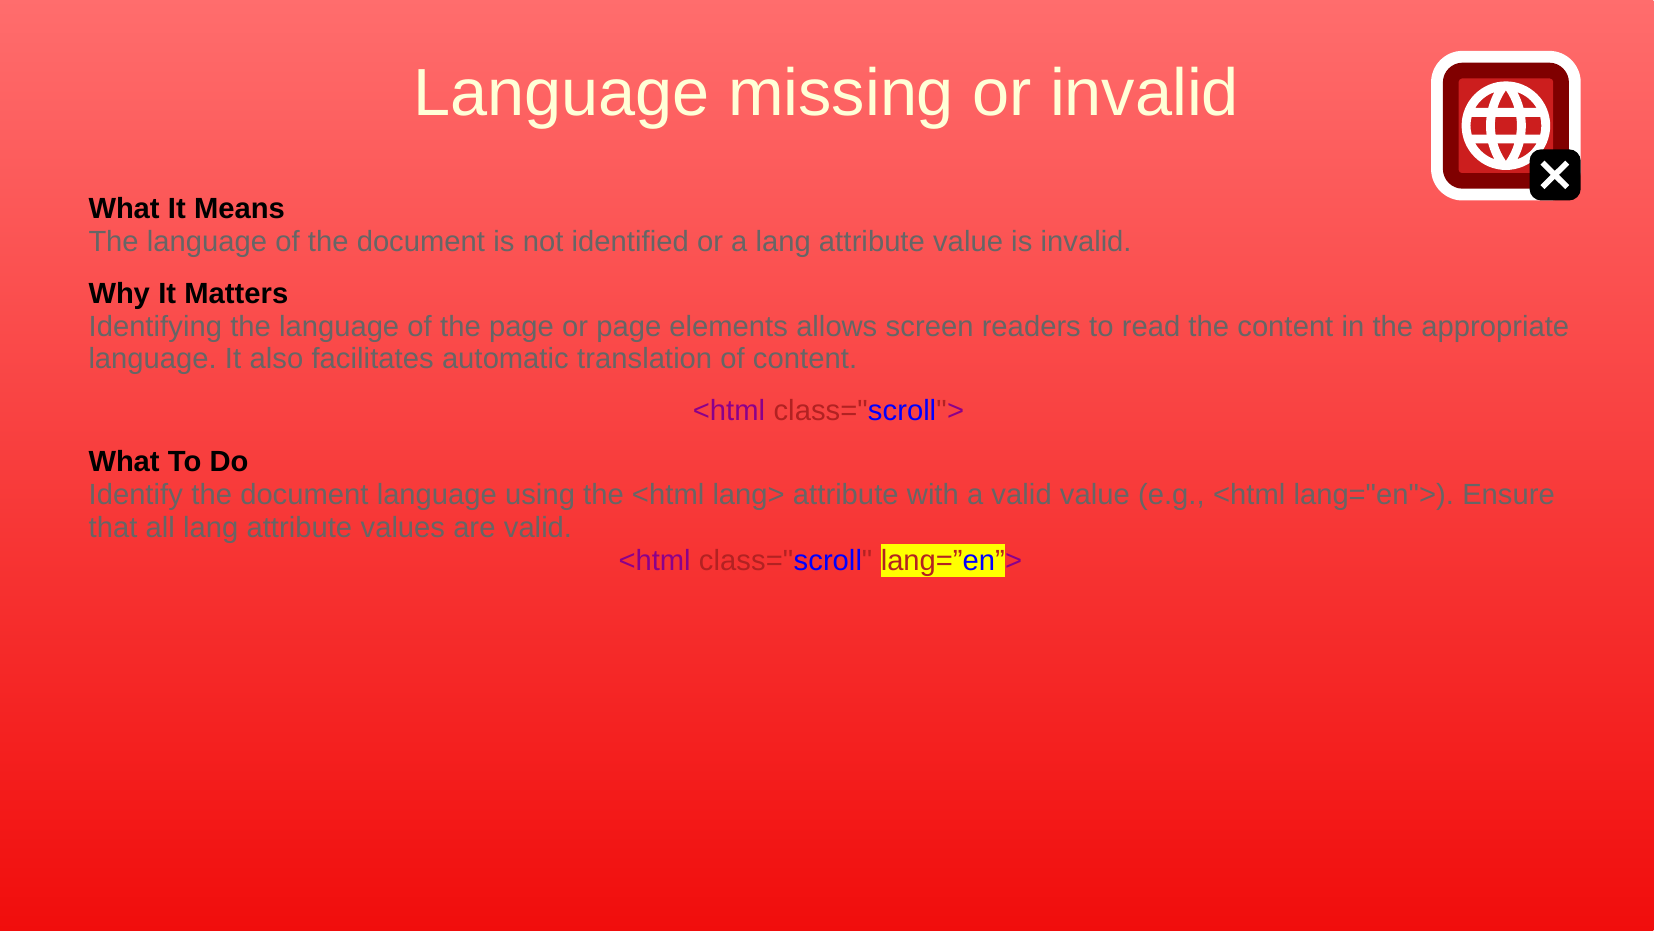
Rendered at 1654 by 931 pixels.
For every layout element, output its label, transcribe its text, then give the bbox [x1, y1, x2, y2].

title Language missing or invalid [82, 37, 1417, 148]
subtitle What It Means The language of the document is not identified or a lang attribute value is invalid. Why It Matters Identifying the language of the page or page elements allows screen readers to read the content in the appropriate language. It also facilitates automatic translation of content. <html class="scroll"> What To Do Identify the document language using the <html lang> attribute with a valid value (e.g., <html lang="en">). Ensure that all lang attribute values are valid. <html class="scroll" lang=”en”> [88, 192, 1577, 857]
picture [1417, 37, 1595, 215]
